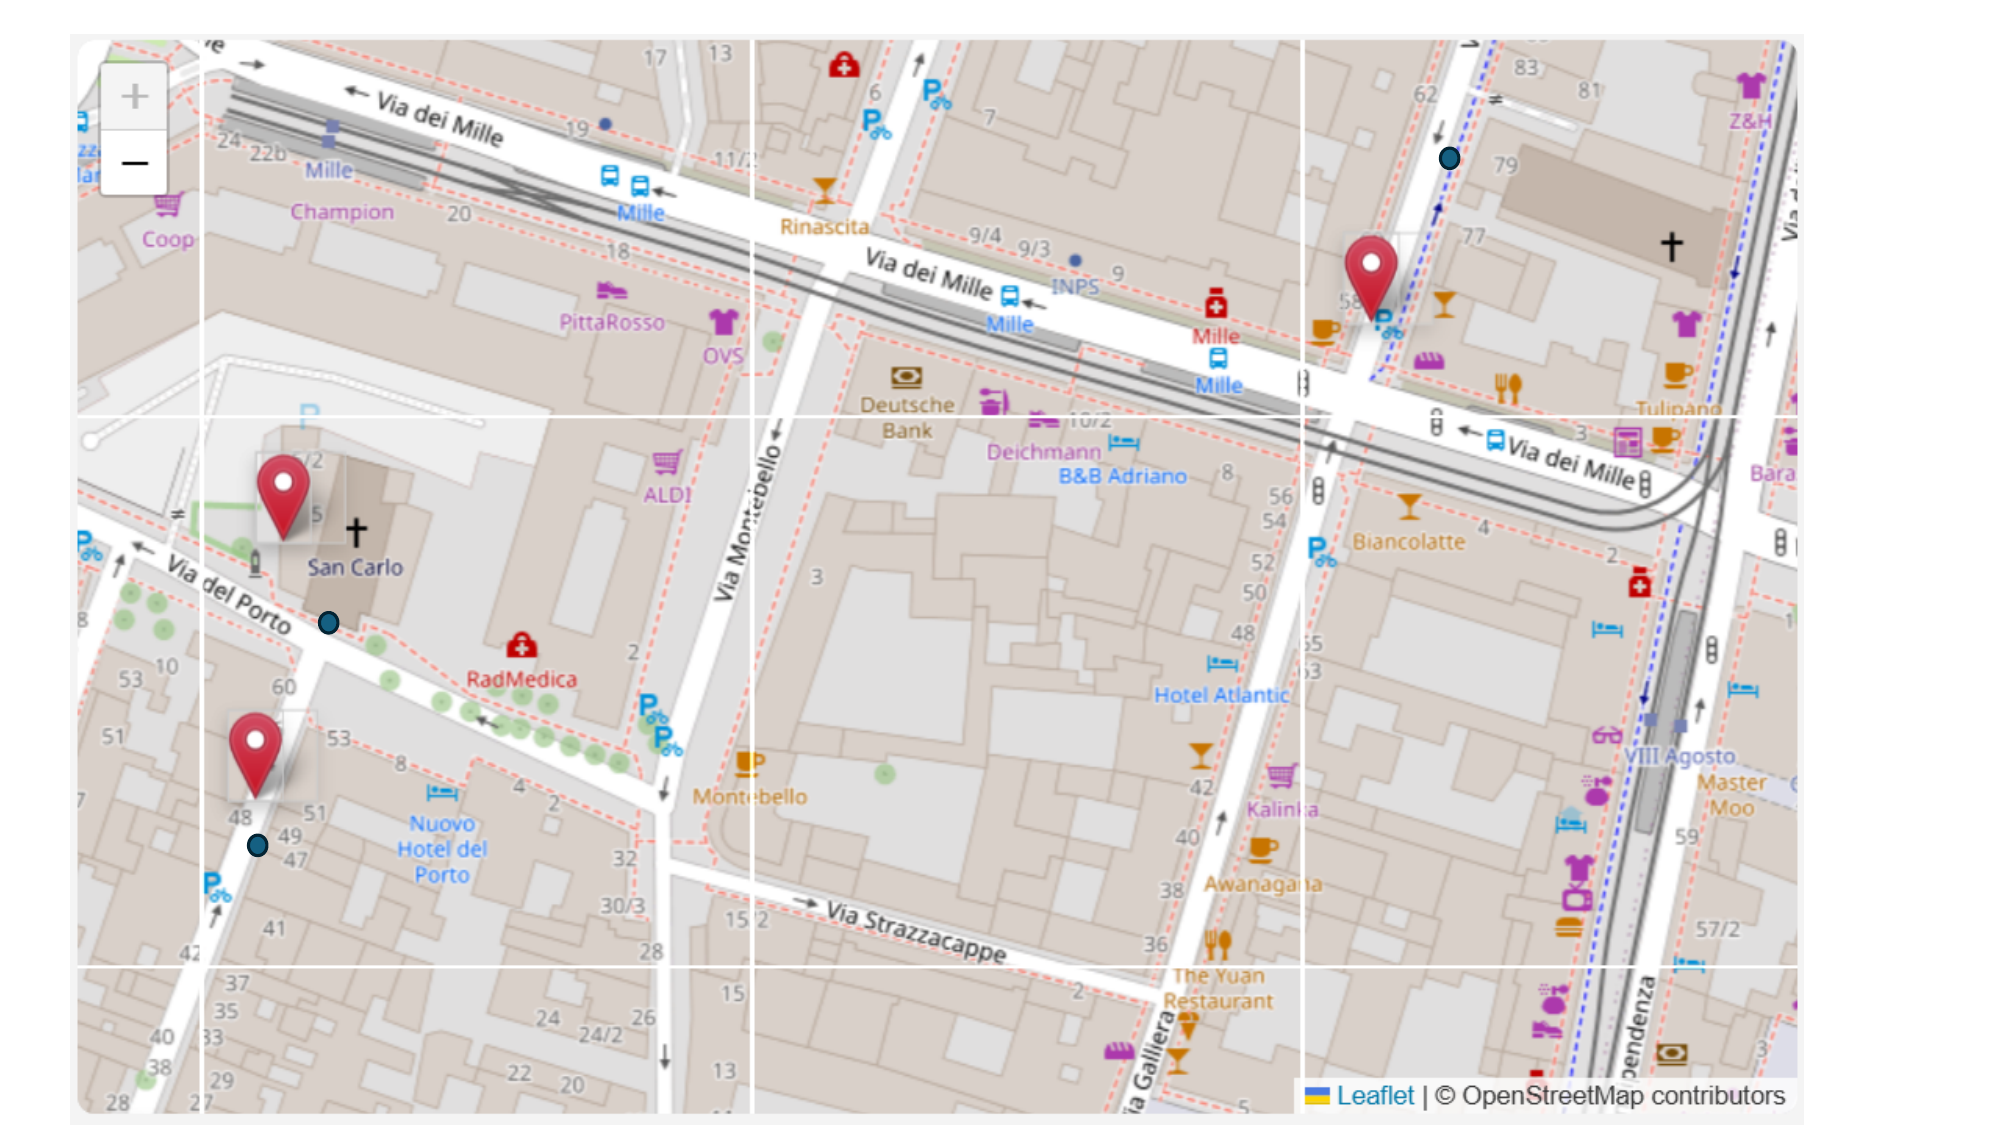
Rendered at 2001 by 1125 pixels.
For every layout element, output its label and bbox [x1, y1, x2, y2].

text_box [248, 835, 267, 856]
text_box [319, 612, 338, 634]
text_box [1440, 148, 1459, 169]
picture [70, 34, 1804, 1125]
